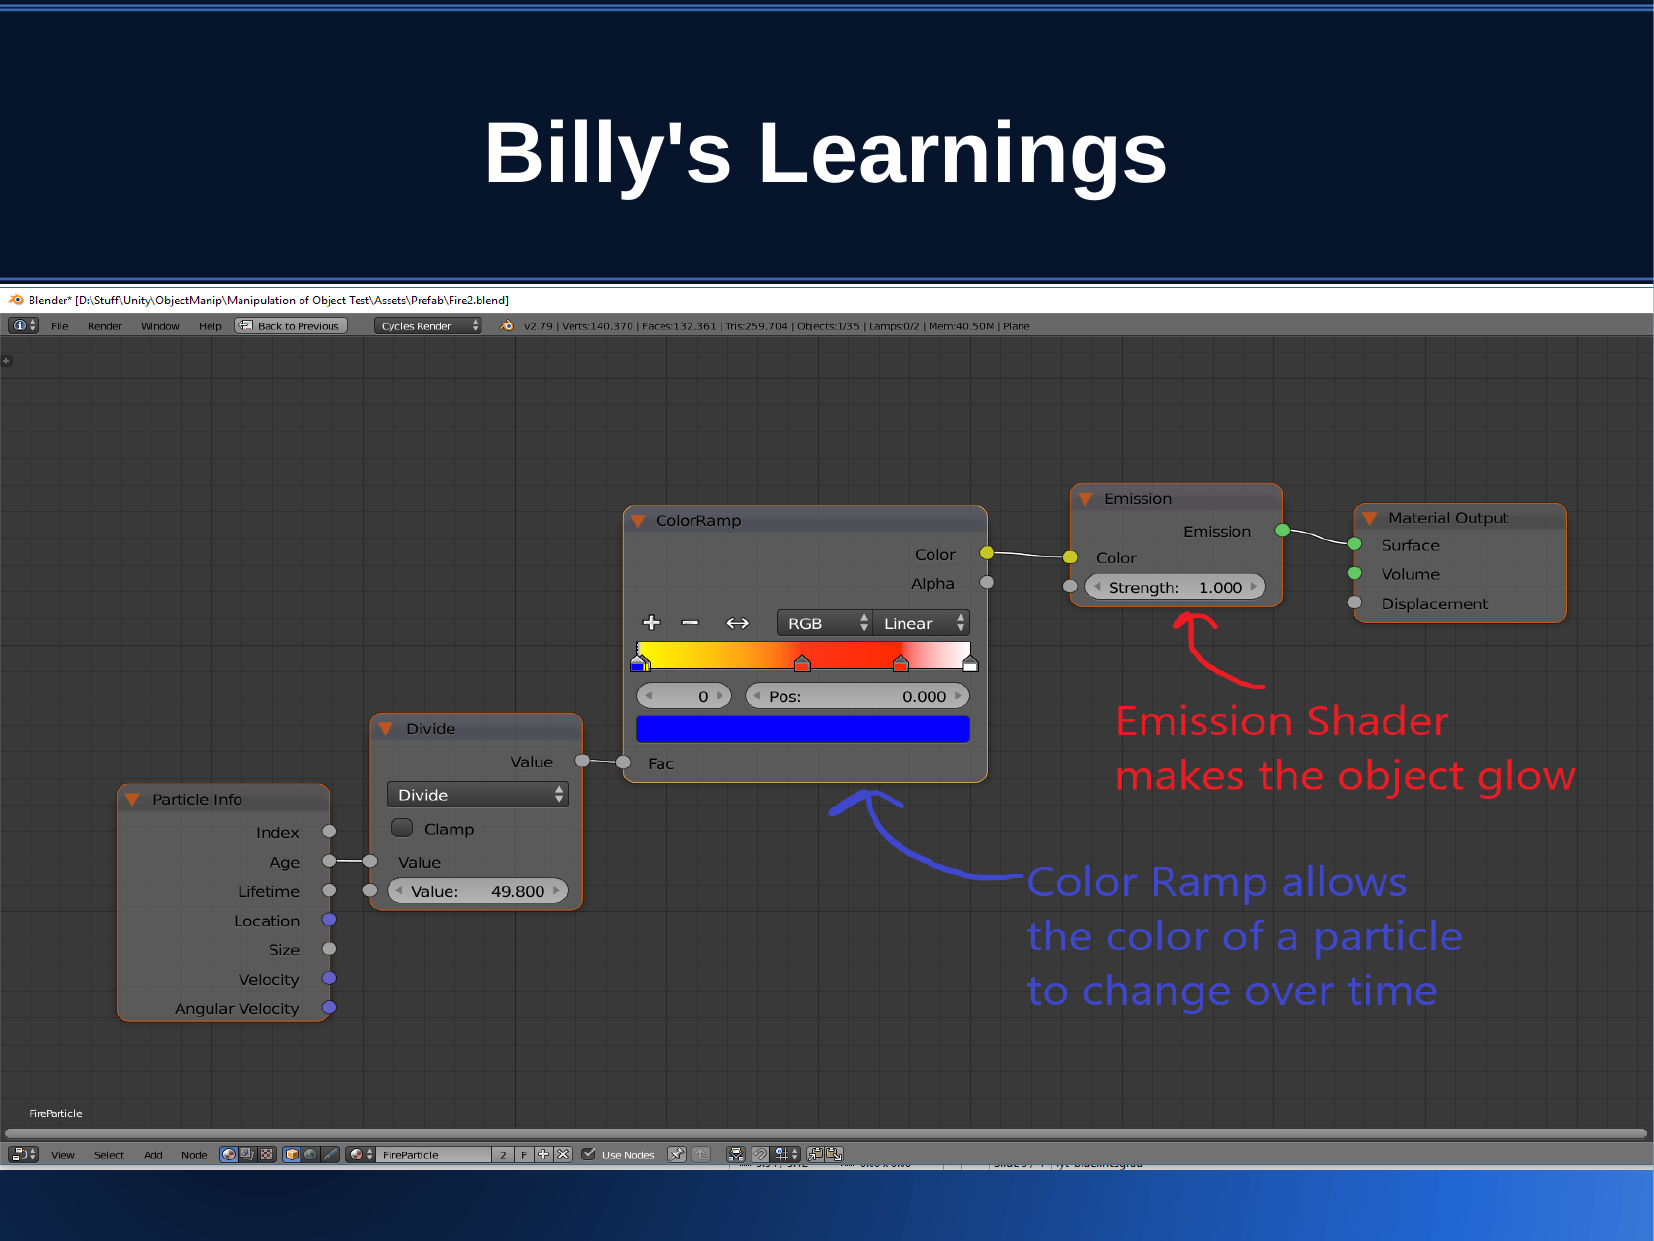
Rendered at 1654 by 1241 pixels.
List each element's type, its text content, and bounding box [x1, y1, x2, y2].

title Billy's Learnings [82, 49, 1571, 257]
picture [0, 0, 1654, 1241]
